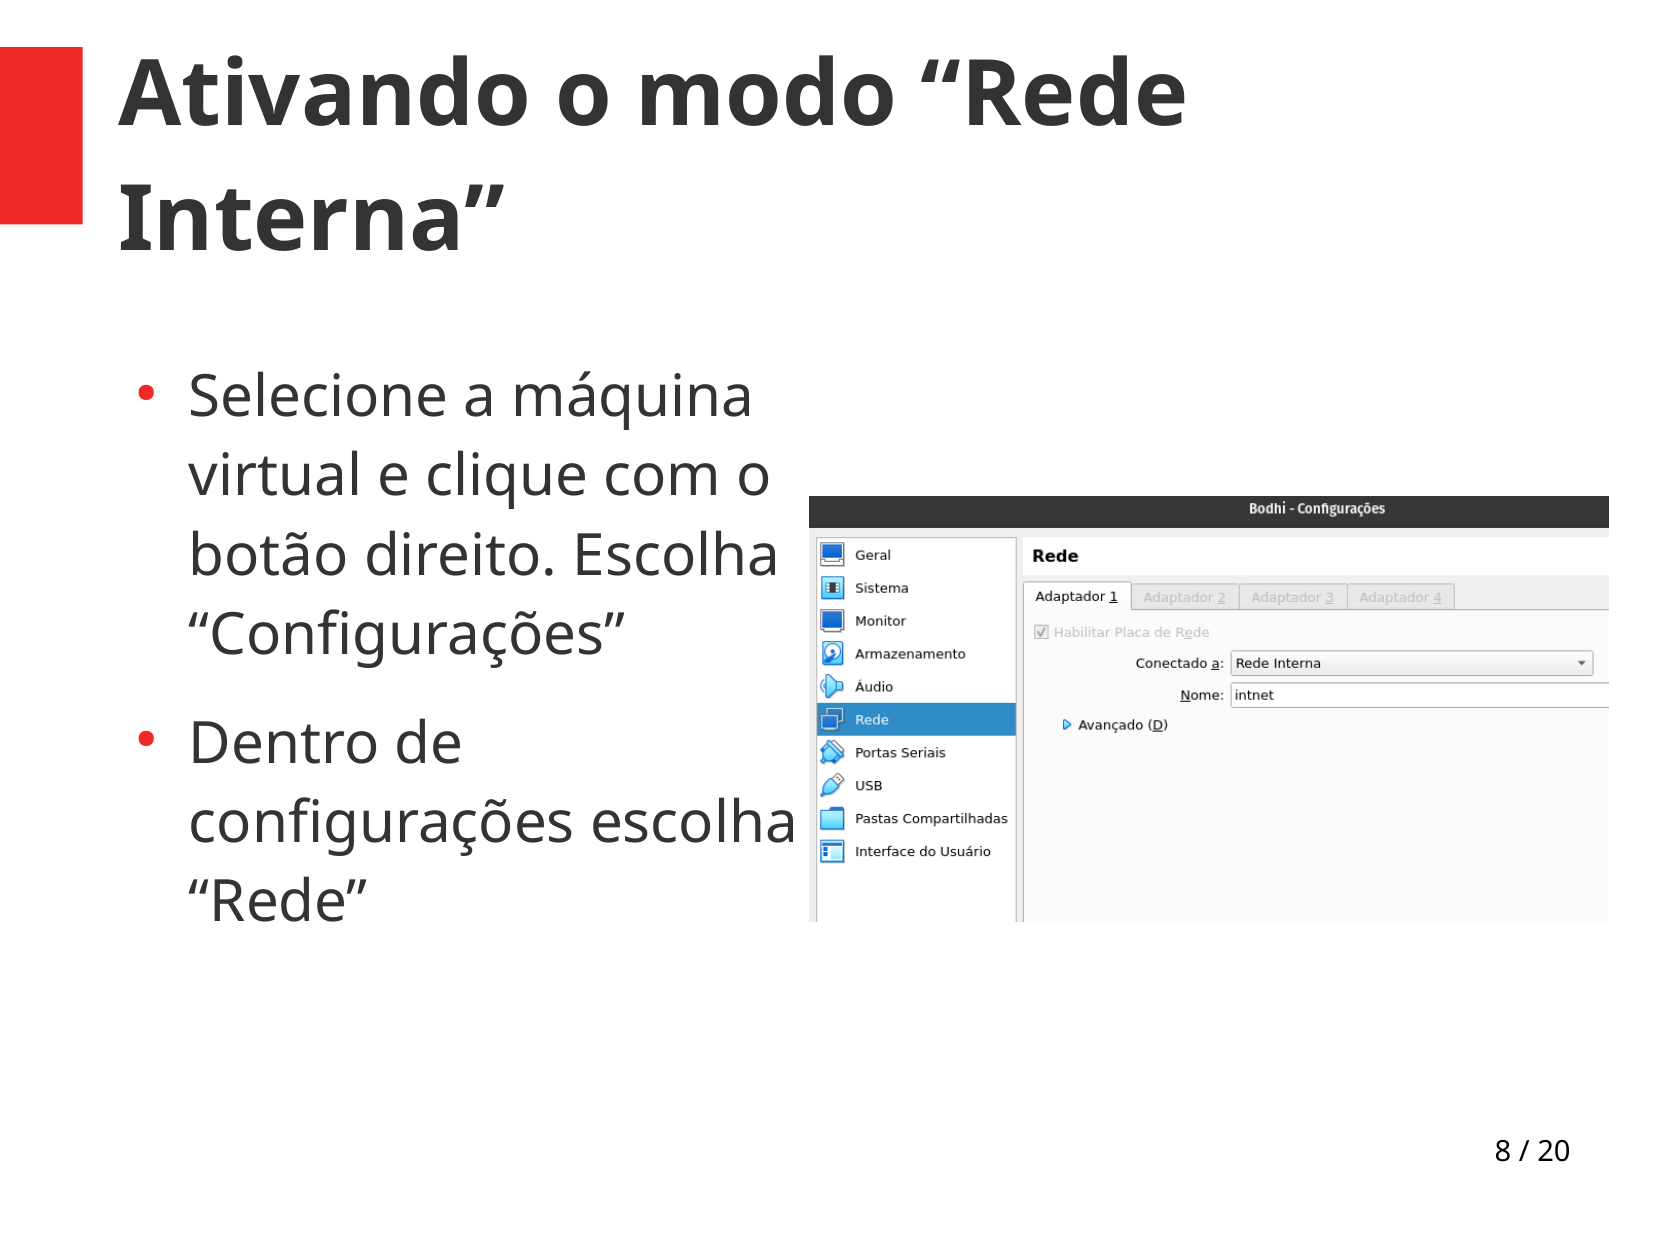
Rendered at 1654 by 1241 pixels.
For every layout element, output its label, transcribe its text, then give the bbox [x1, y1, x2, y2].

picture [809, 496, 1609, 922]
list Selecione a máquina virtual e clique com o botão direito. Escolha “Configurações” Dentro de configurações escolha “Rede” [118, 354, 810, 1074]
title Ativando o modo “Rede Interna” [118, 45, 1571, 260]
